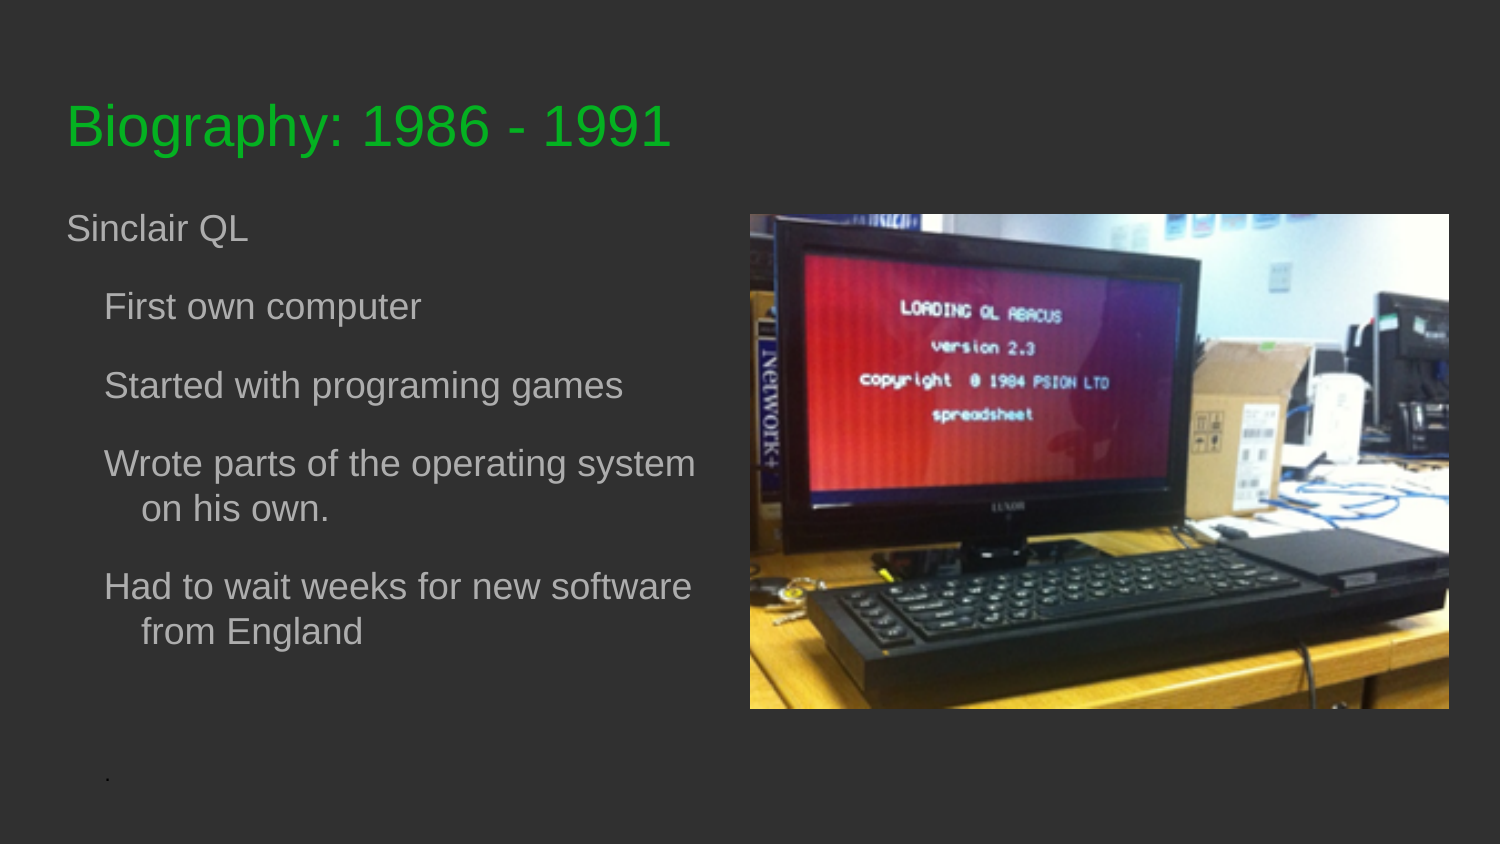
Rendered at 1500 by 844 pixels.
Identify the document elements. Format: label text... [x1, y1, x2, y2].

title Biography: 1986 - 1991 [51, 72, 1449, 167]
list Sinclair QL First own computer Started with programing games Wrote parts of the operating system on his own. Had to wait weeks for new software from England · [51, 189, 750, 750]
picture [750, 214, 1449, 709]
